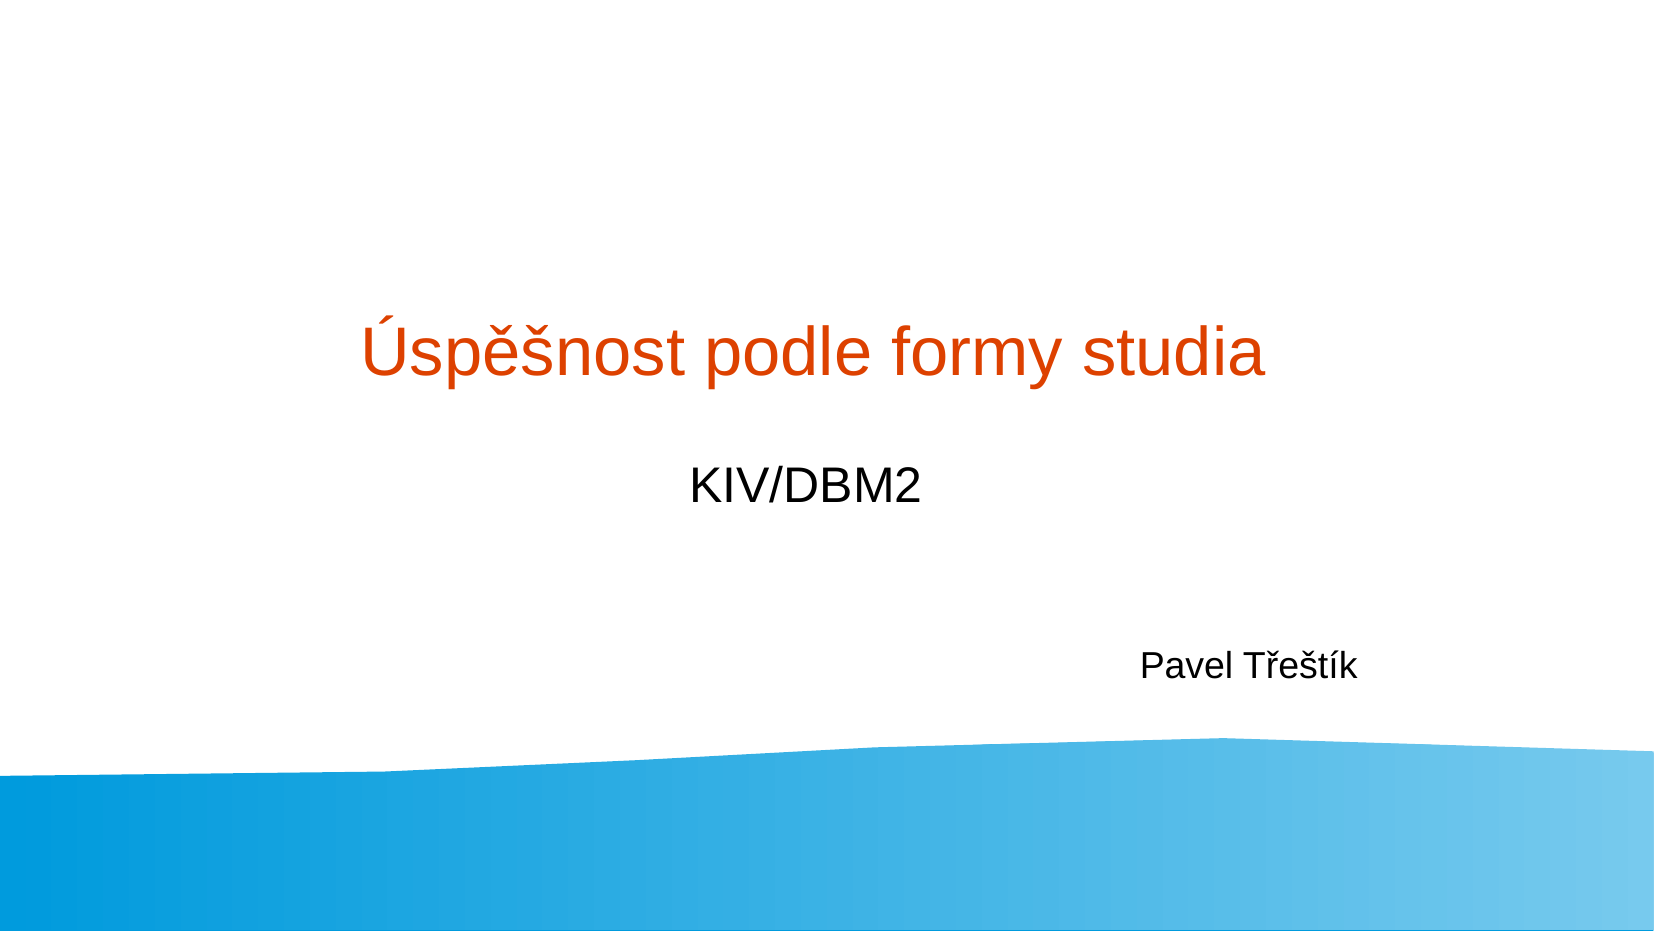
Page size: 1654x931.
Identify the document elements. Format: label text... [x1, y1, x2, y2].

text_box KIV/DBM2 [487, 450, 1126, 526]
text_box Pavel Třeštík [1125, 637, 1613, 713]
title Úspěšnost podle formy studia [75, 262, 1552, 440]
